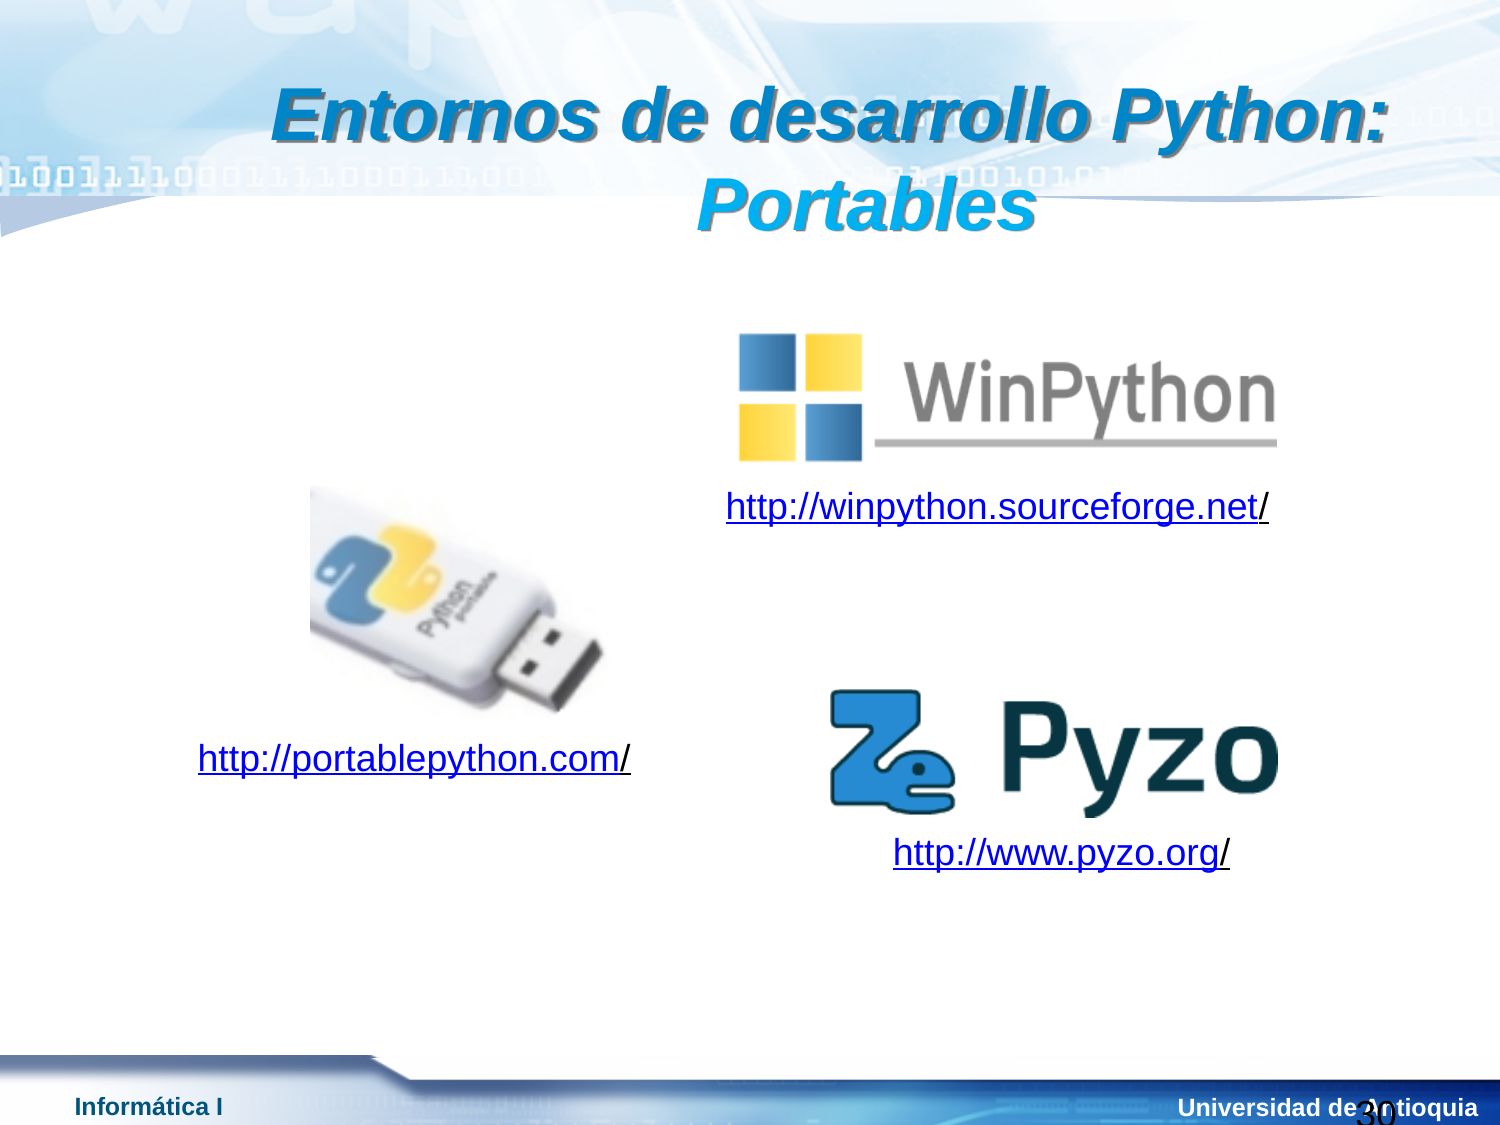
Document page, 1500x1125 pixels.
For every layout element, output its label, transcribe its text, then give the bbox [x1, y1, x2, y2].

text_box http://winpython.sourceforge.net/ [710, 475, 1295, 536]
picture [0, 0, 1500, 196]
slide_number <número> [1340, 1082, 1500, 1125]
picture [0, 1055, 1500, 1125]
picture [729, 326, 1277, 470]
picture [310, 486, 622, 723]
title Entornos de desarrollo Python: Portables [224, 57, 1438, 150]
picture [1332, 1105, 1337, 1114]
picture [716, 187, 726, 196]
picture [908, 178, 912, 193]
picture [830, 689, 1278, 818]
picture [719, 190, 735, 196]
text_box http://portablepython.com/ [183, 726, 750, 787]
text_box http://www.pyzo.org/ [878, 820, 1256, 881]
